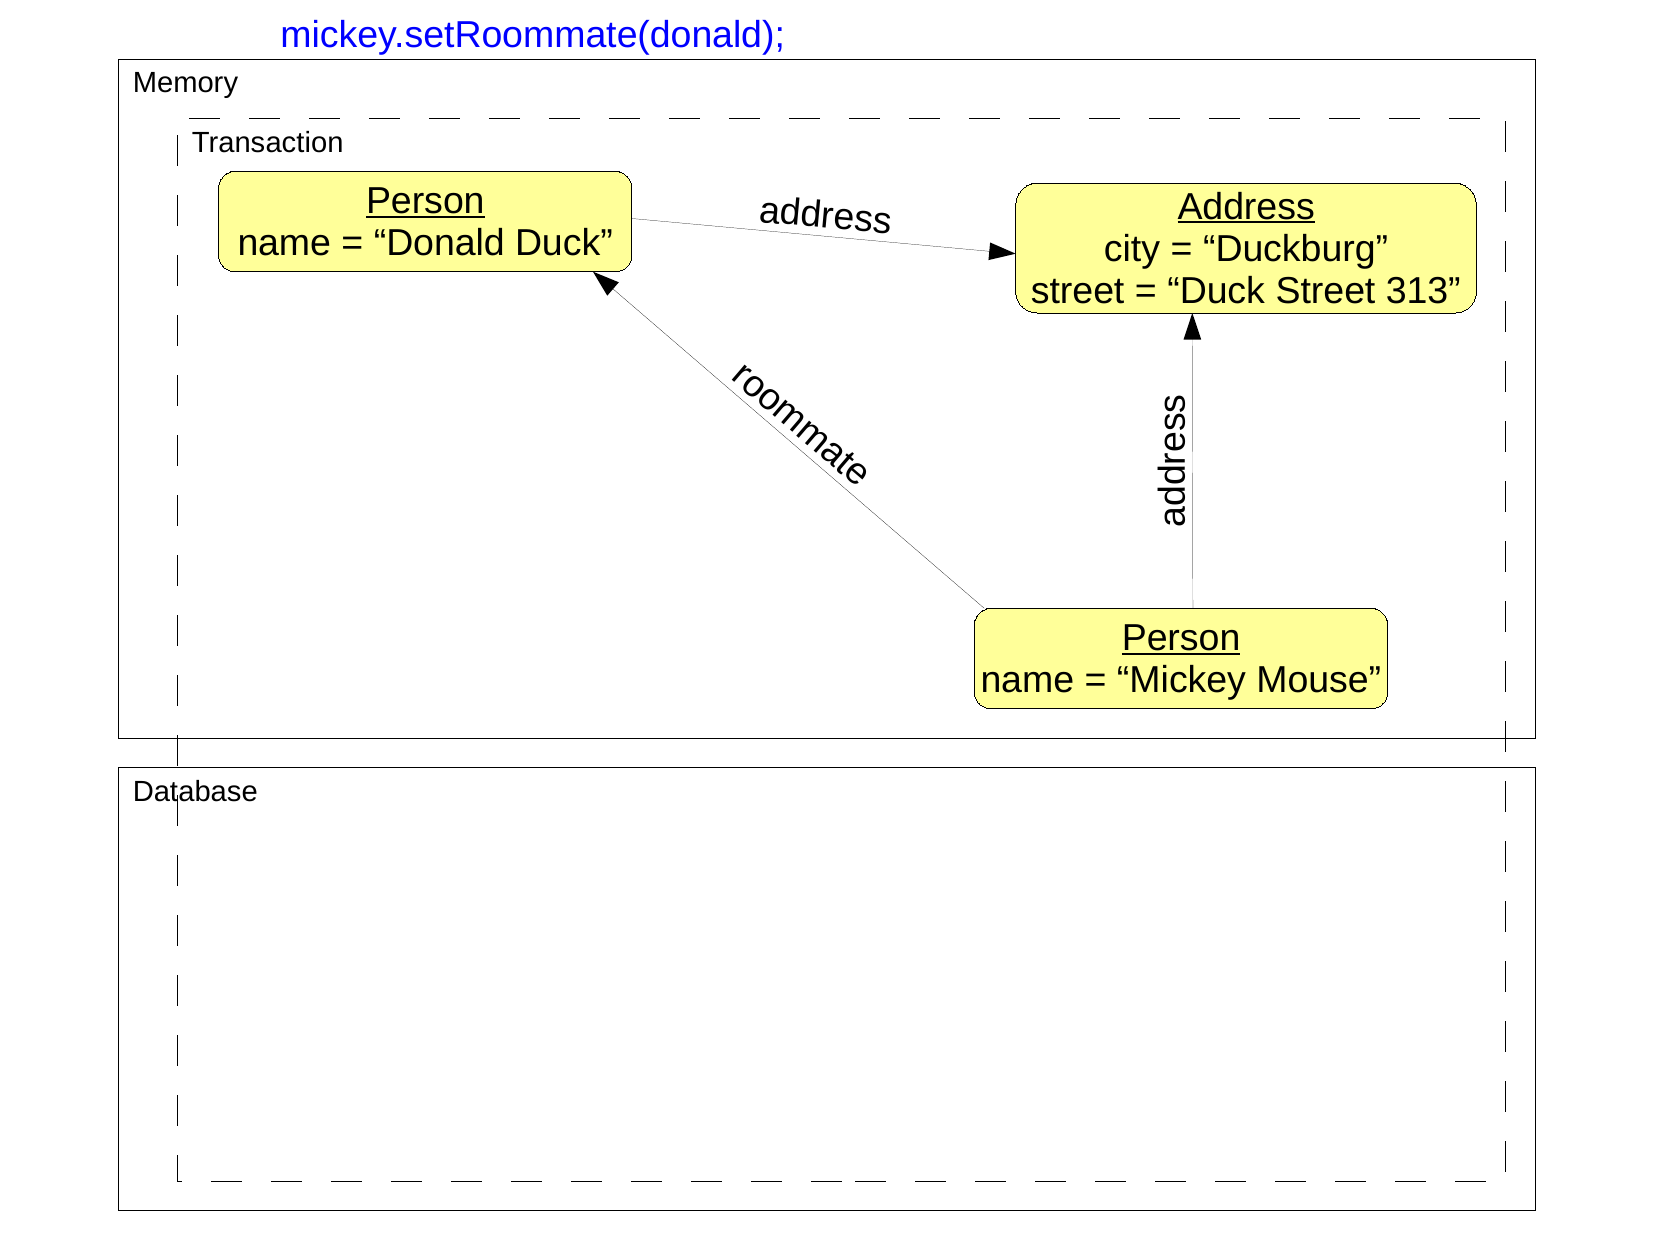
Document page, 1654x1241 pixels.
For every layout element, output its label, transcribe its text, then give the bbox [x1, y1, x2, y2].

text_box Database [118, 767, 1536, 1211]
text_box Person name = “Donald Duck” [218, 171, 632, 272]
text_box Transaction [177, 118, 1506, 1182]
text_box Person name = “Mickey Mouse” [974, 608, 1388, 709]
text_box Address city = “Duckburg” street = “Duck Street 313” [1015, 183, 1477, 314]
text_box mickey.setRoommate(donald); [265, 6, 1536, 64]
text_box Memory [118, 59, 1536, 739]
